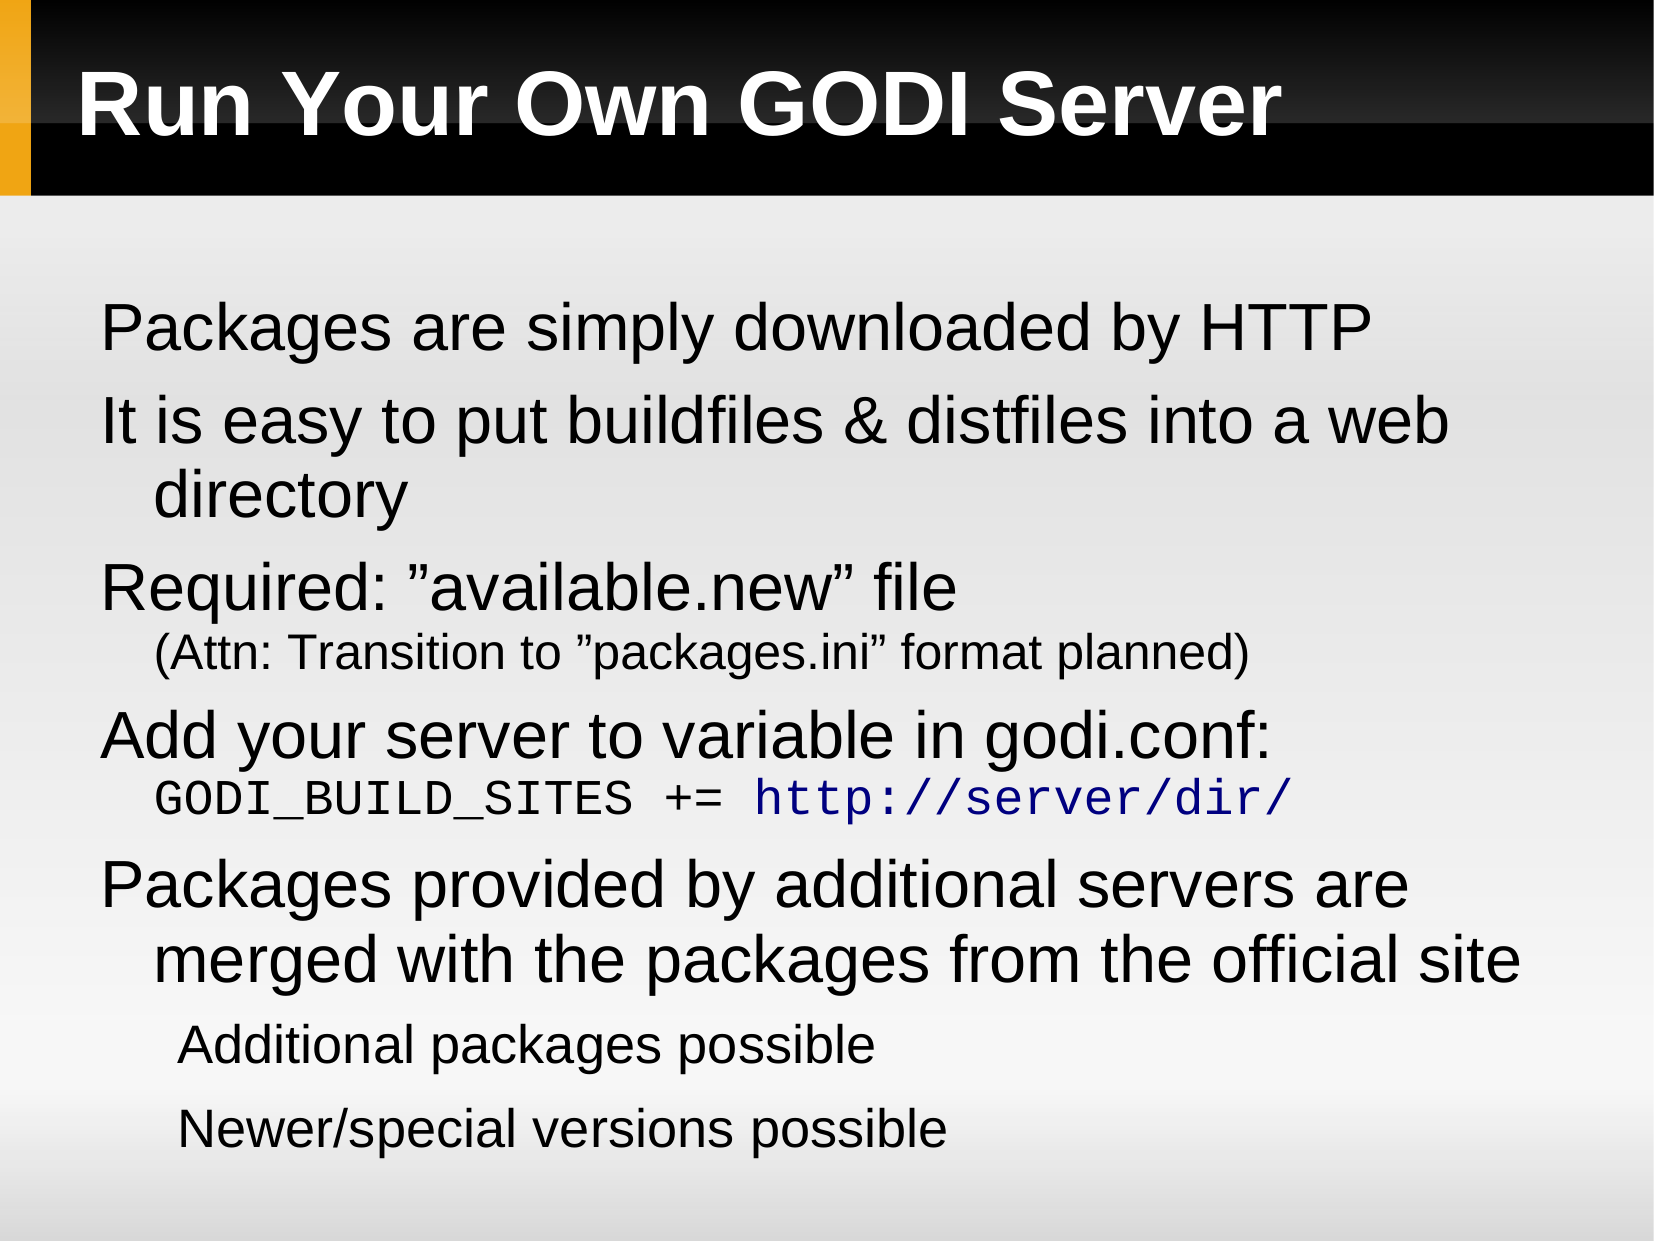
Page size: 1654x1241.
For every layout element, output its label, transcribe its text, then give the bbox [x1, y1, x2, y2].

title Run Your Own GODI Server [76, 0, 1565, 208]
picture [0, 0, 1654, 1241]
list Packages are simply downloaded by HTTP It is easy to put buildfiles & distfiles into a web directory Required: ”available.new” file (Attn: Transition to ”packages.ini” format planned) Add your server to variable in godi.conf: GODI_BUILD_SITES += http://server/dir/ Packages provided by additional servers are merged with the packages from the official site Additional packages possible Newer/special versions possible [82, 290, 1571, 1157]
